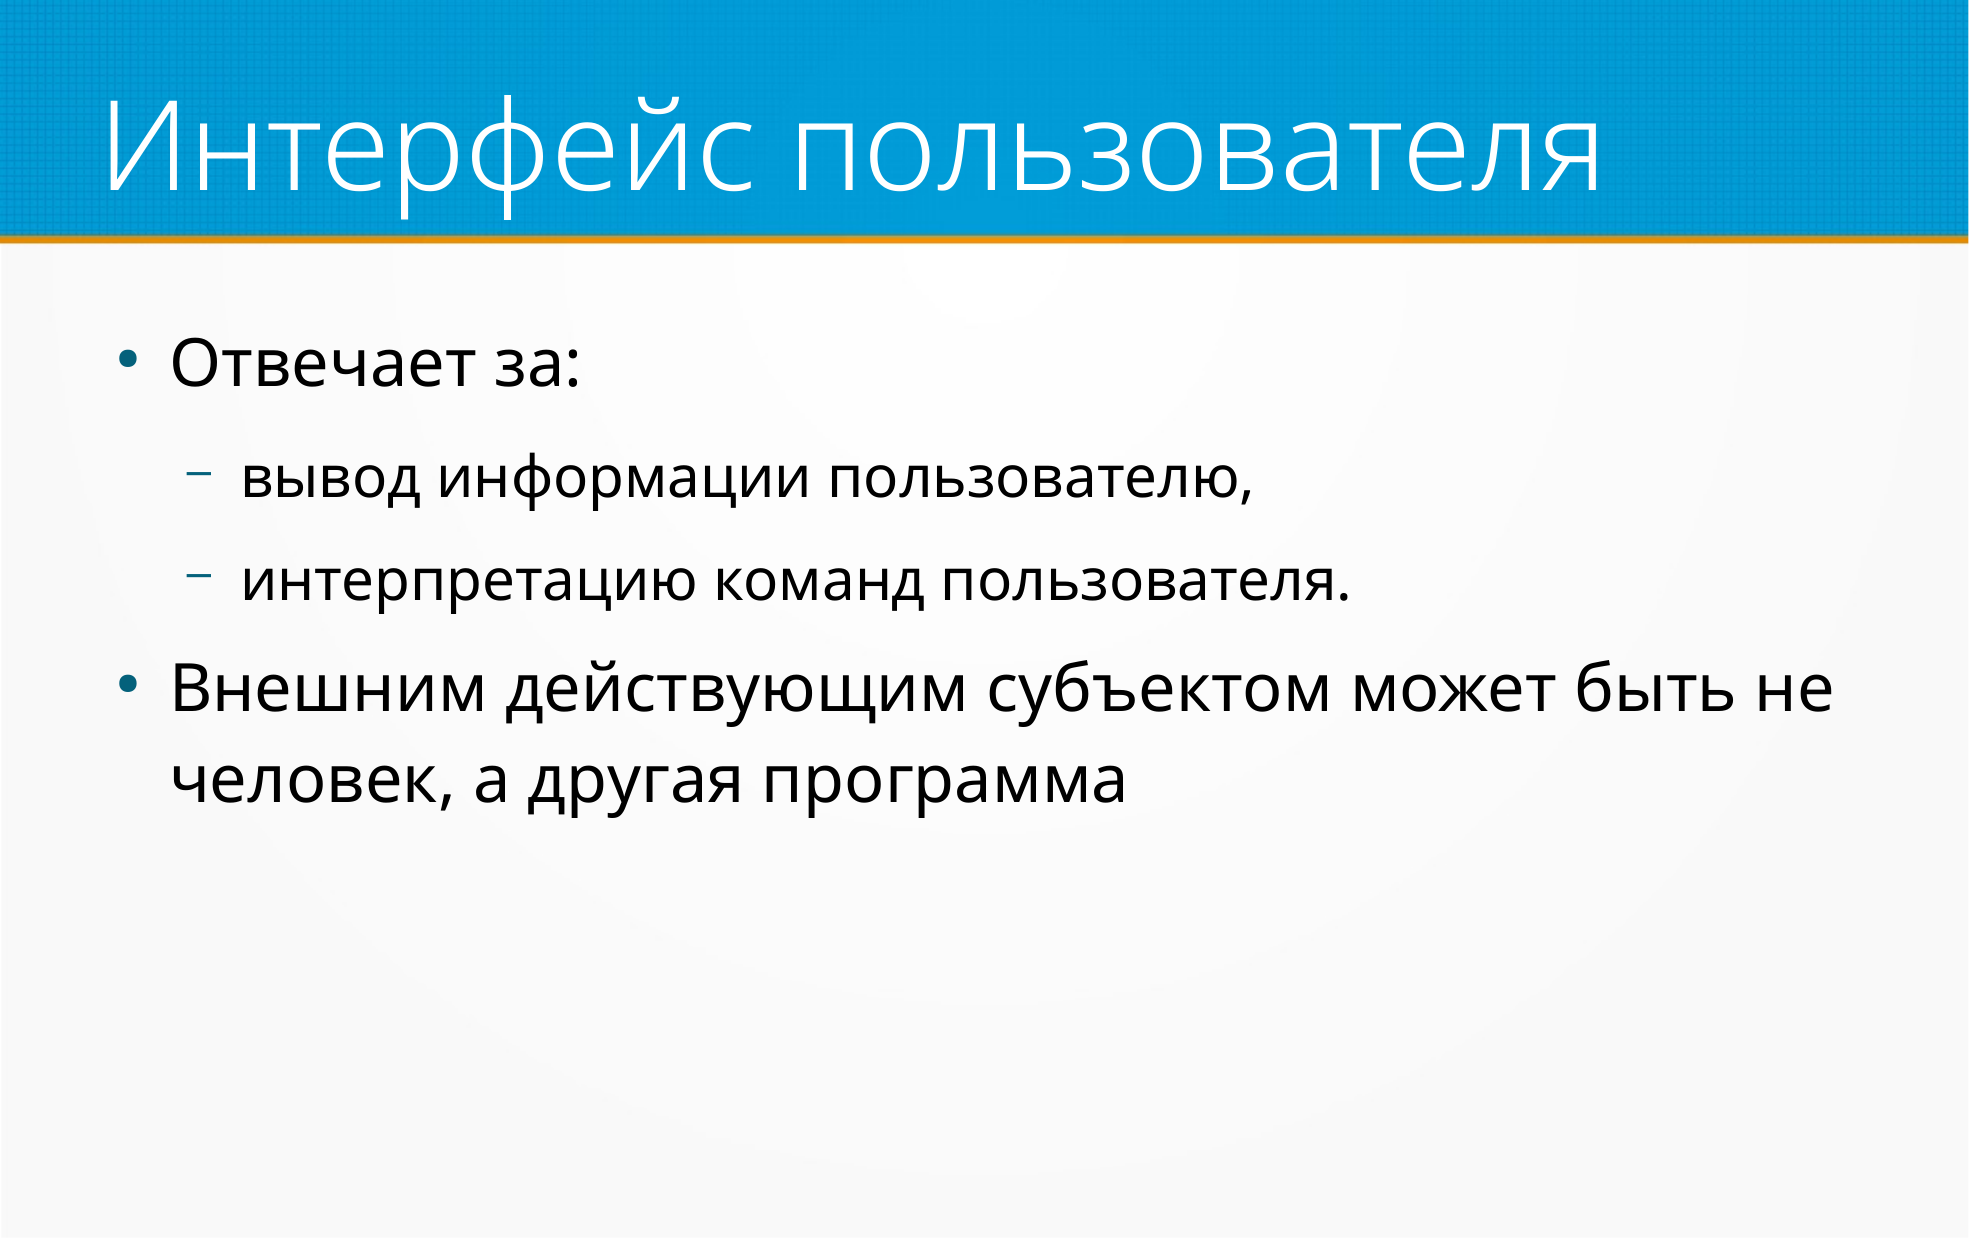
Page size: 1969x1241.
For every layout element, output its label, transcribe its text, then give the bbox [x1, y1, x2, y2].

list Отвечает за: вывод информации пользователю, интерпретацию команд пользователя. Внешним действующим субъектом может быть не человек, а другая программа [98, 315, 1878, 1170]
title Интерфейс пользователя [98, 19, 1870, 227]
picture [0, 233, 1969, 1241]
